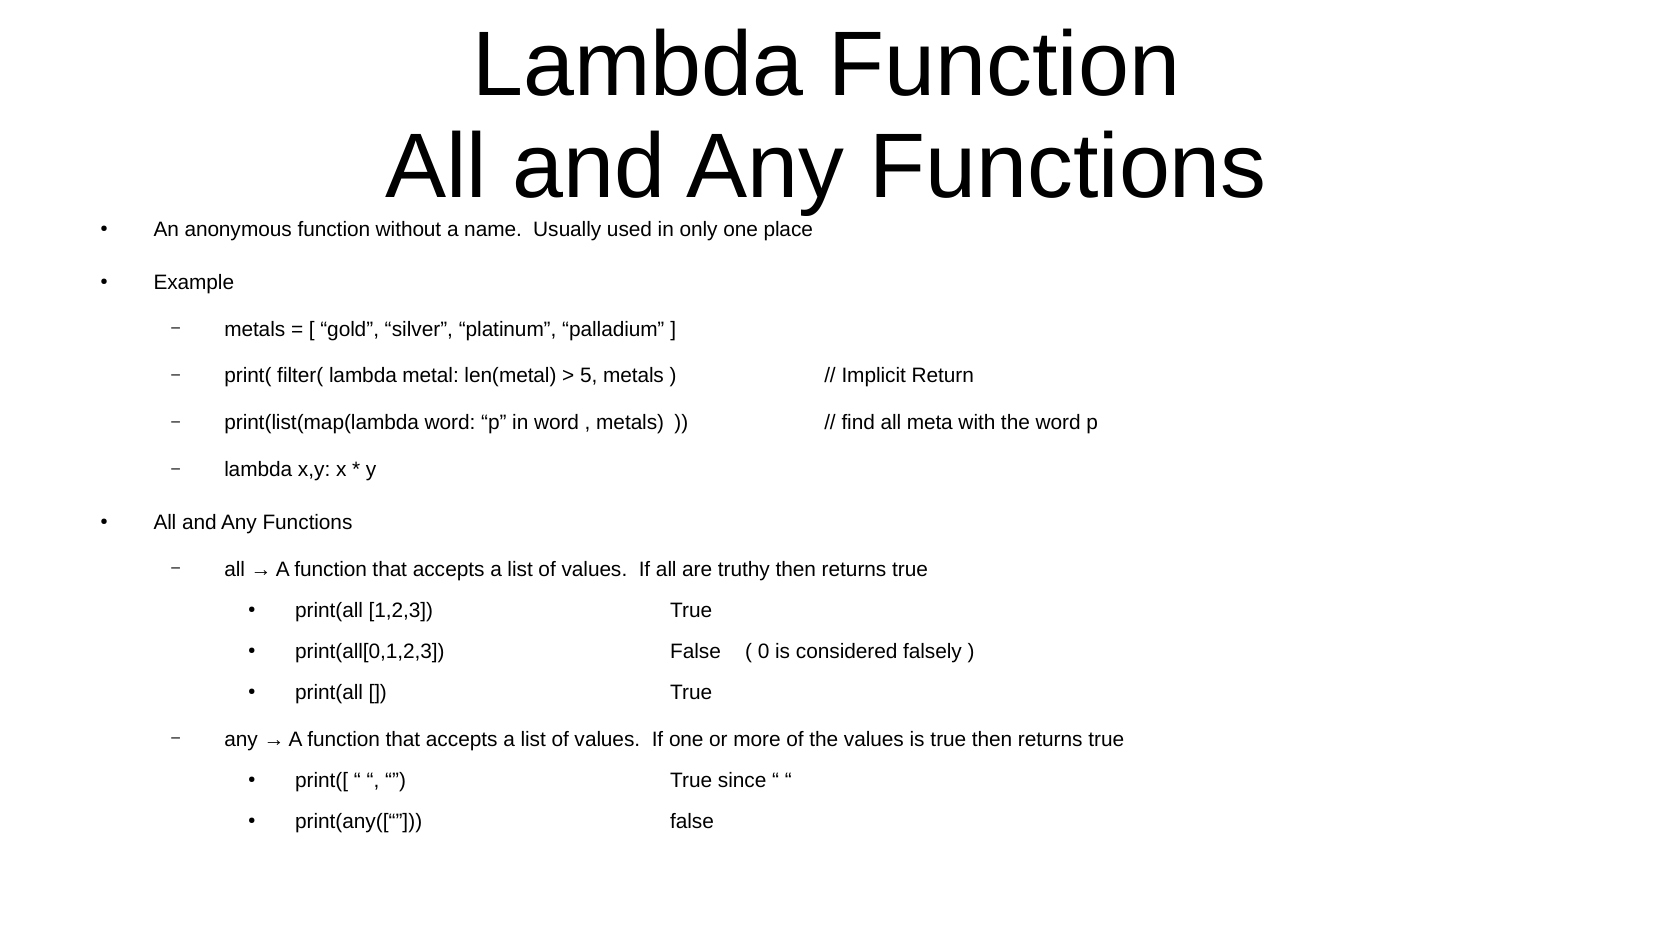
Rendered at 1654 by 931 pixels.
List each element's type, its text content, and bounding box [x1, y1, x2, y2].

list An anonymous function without a name. Usually used in only one place Example metals = [ “gold”, “silver”, “platinum”, “palladium” ] print( filter( lambda metal: len(metal) > 5, metals ) // Implicit Return print(list(map(lambda word: “p” in word , metals) )) // find all meta with the word p lambda x,y: x * y All and Any Functions all → A function that accepts a list of values. If all are truthy then returns true print(all [1,2,3]) True print(all[0,1,2,3]) False ( 0 is considered falsely ) print(all []) True any → A function that accepts a list of values. If one or more of the values is true then returns true print([ “ “, “”) True since “ “ print(any([“”])) false [82, 217, 1576, 901]
title Lambda Function All and Any Functions [82, 12, 1571, 217]
